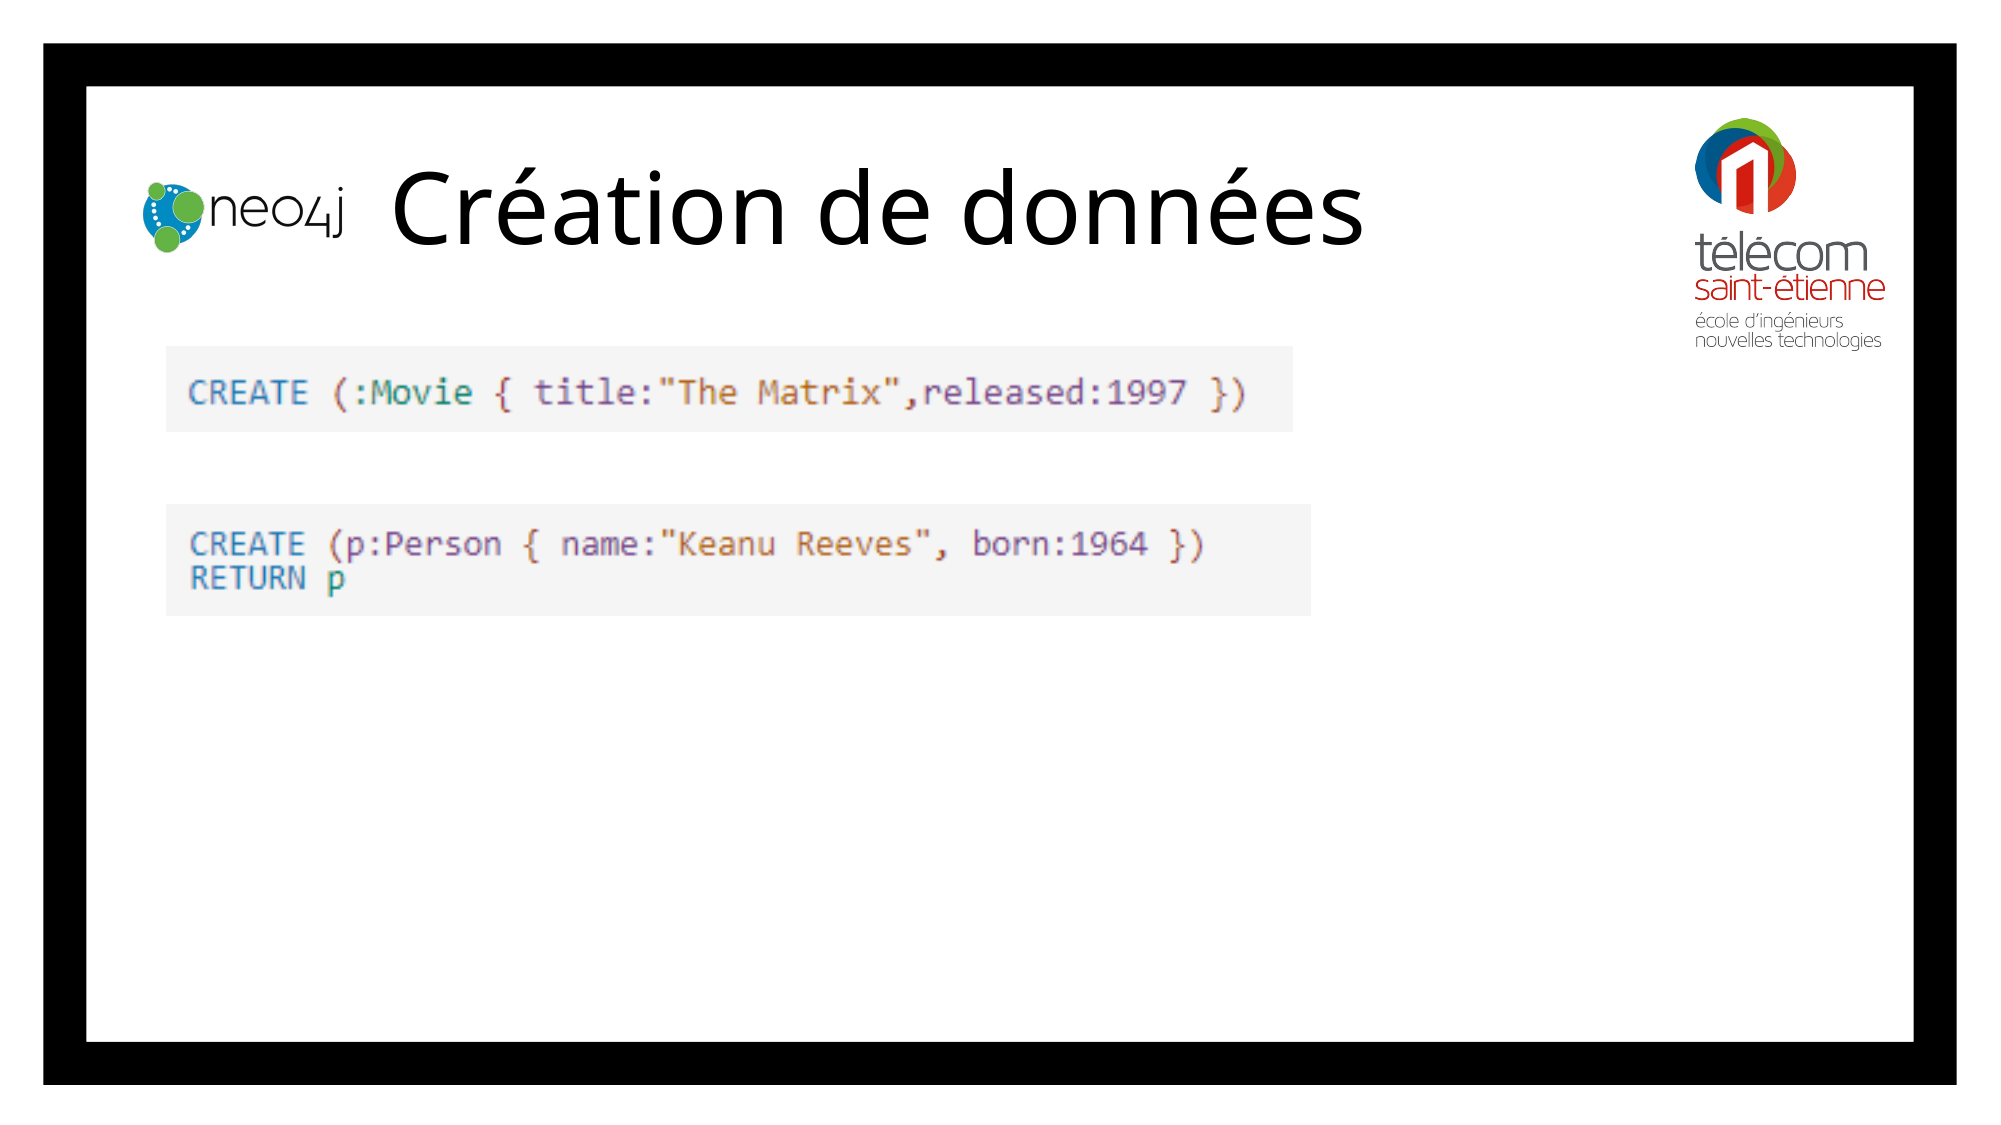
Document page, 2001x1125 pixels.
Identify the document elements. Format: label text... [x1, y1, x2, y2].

picture [166, 346, 1293, 433]
picture [1695, 118, 1885, 351]
picture [1715, 134, 1730, 138]
picture [134, 160, 351, 274]
title Création de données [369, 138, 1849, 304]
picture [166, 504, 1311, 616]
